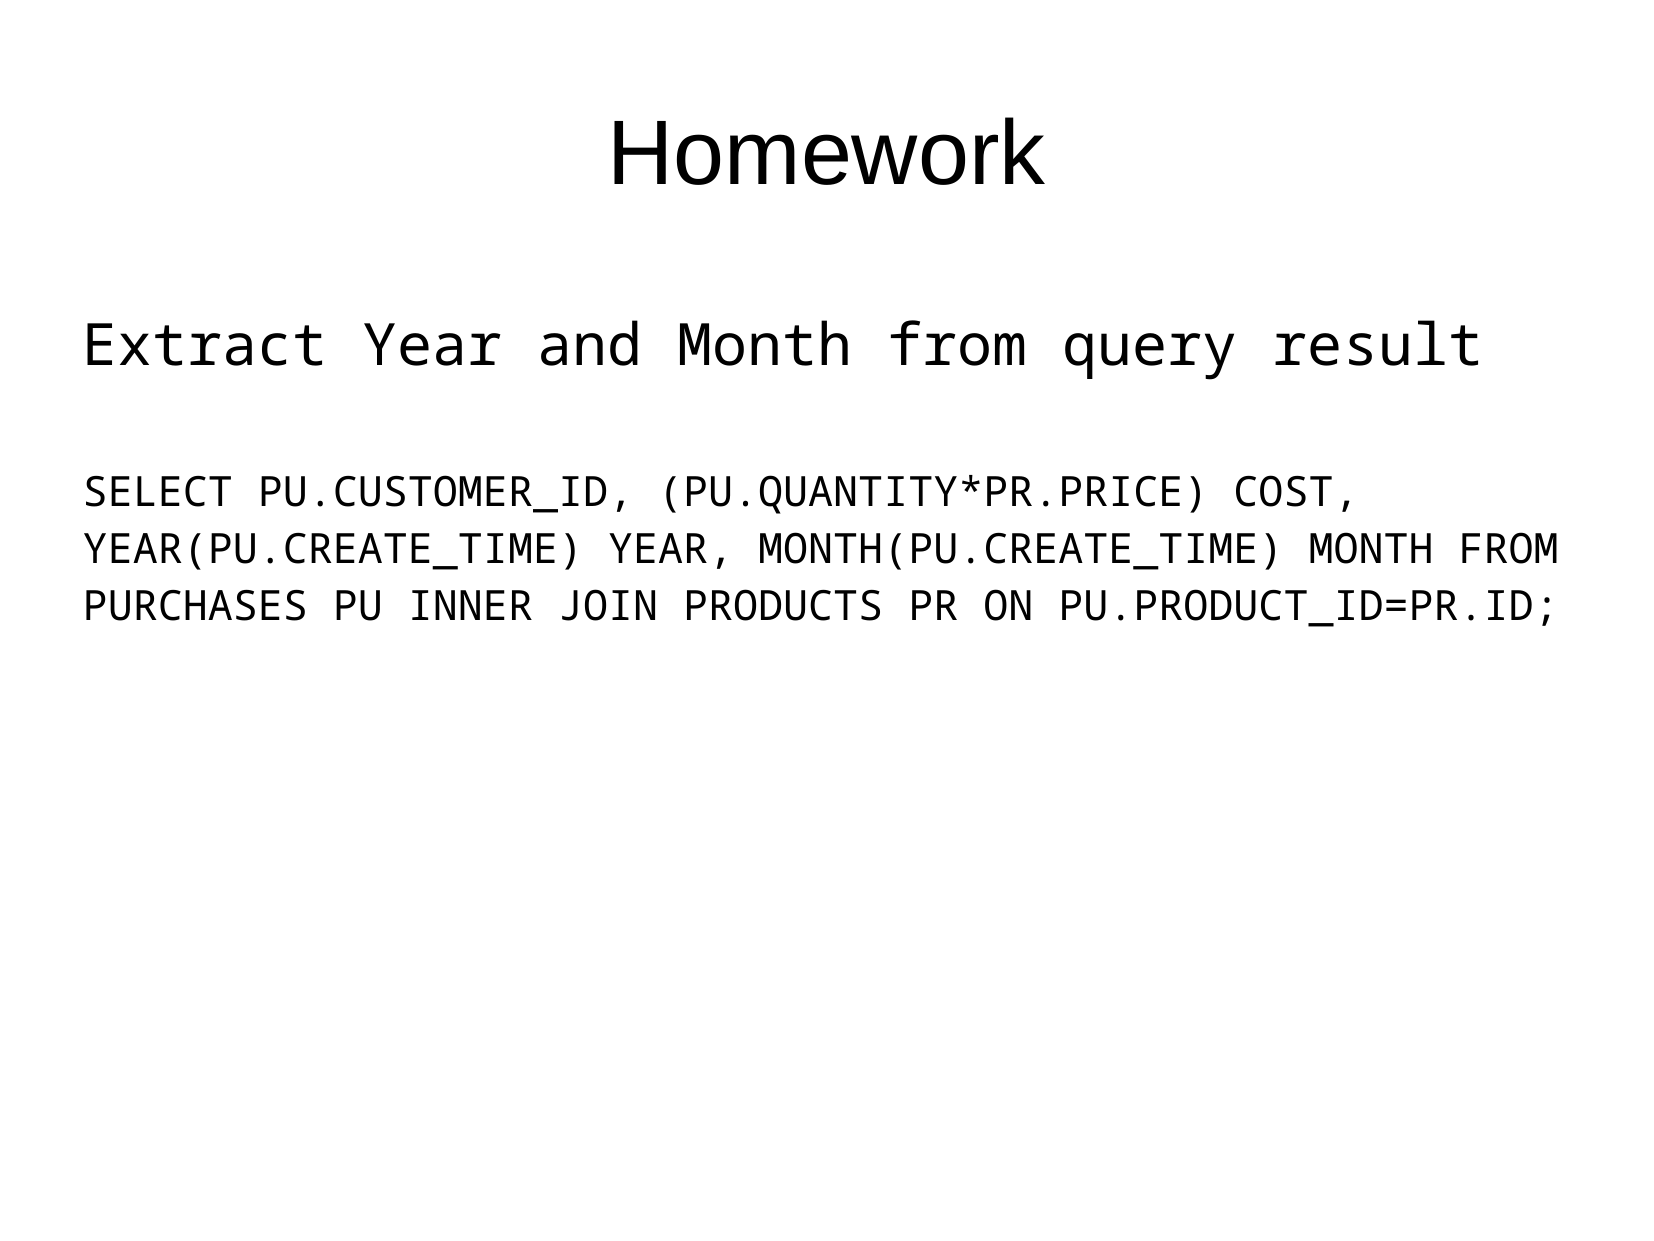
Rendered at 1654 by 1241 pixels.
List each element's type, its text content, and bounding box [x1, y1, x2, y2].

subtitle Extract Year and Month from query result SELECT PU.CUSTOMER_ID, (PU.QUANTITY*PR.PRICE) COST, YEAR(PU.CREATE_TIME) YEAR, MONTH(PU.CREATE_TIME) MONTH FROM PURCHASES PU INNER JOIN PRODUCTS PR ON PU.PRODUCT_ID=PR.ID; [82, 330, 1571, 1093]
title Homework [82, 49, 1571, 257]
